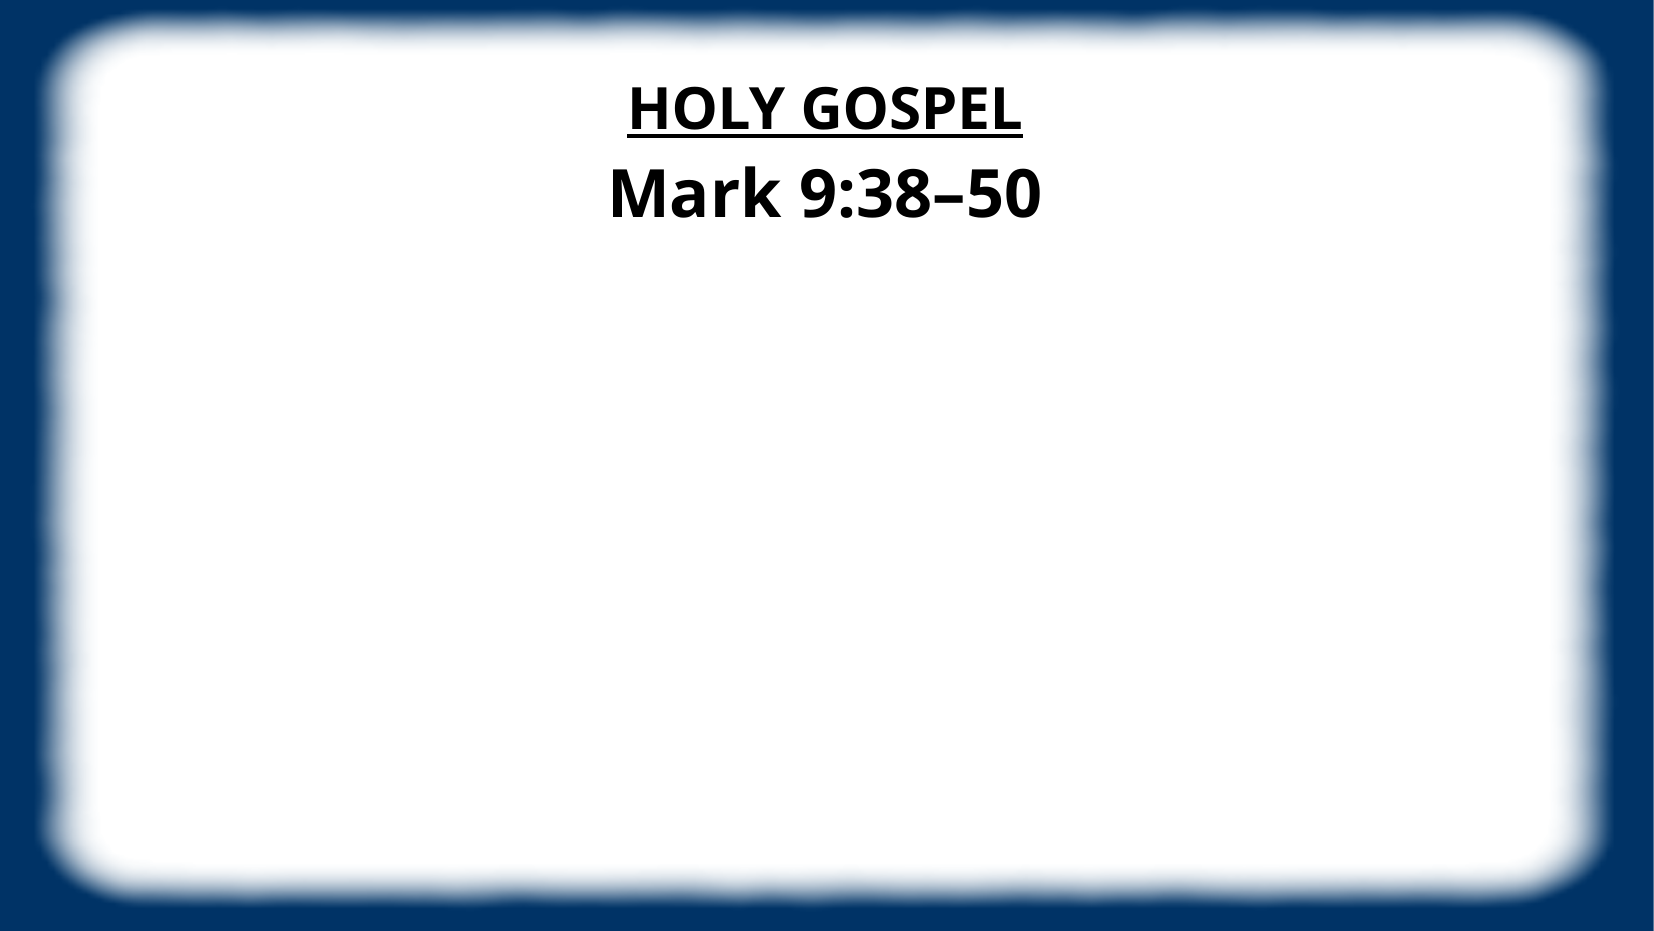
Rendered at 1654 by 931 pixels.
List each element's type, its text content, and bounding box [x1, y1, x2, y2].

picture [0, 0, 1654, 931]
text_box HOLY GOSPEL Mark 9:38–50 [105, 60, 1546, 241]
